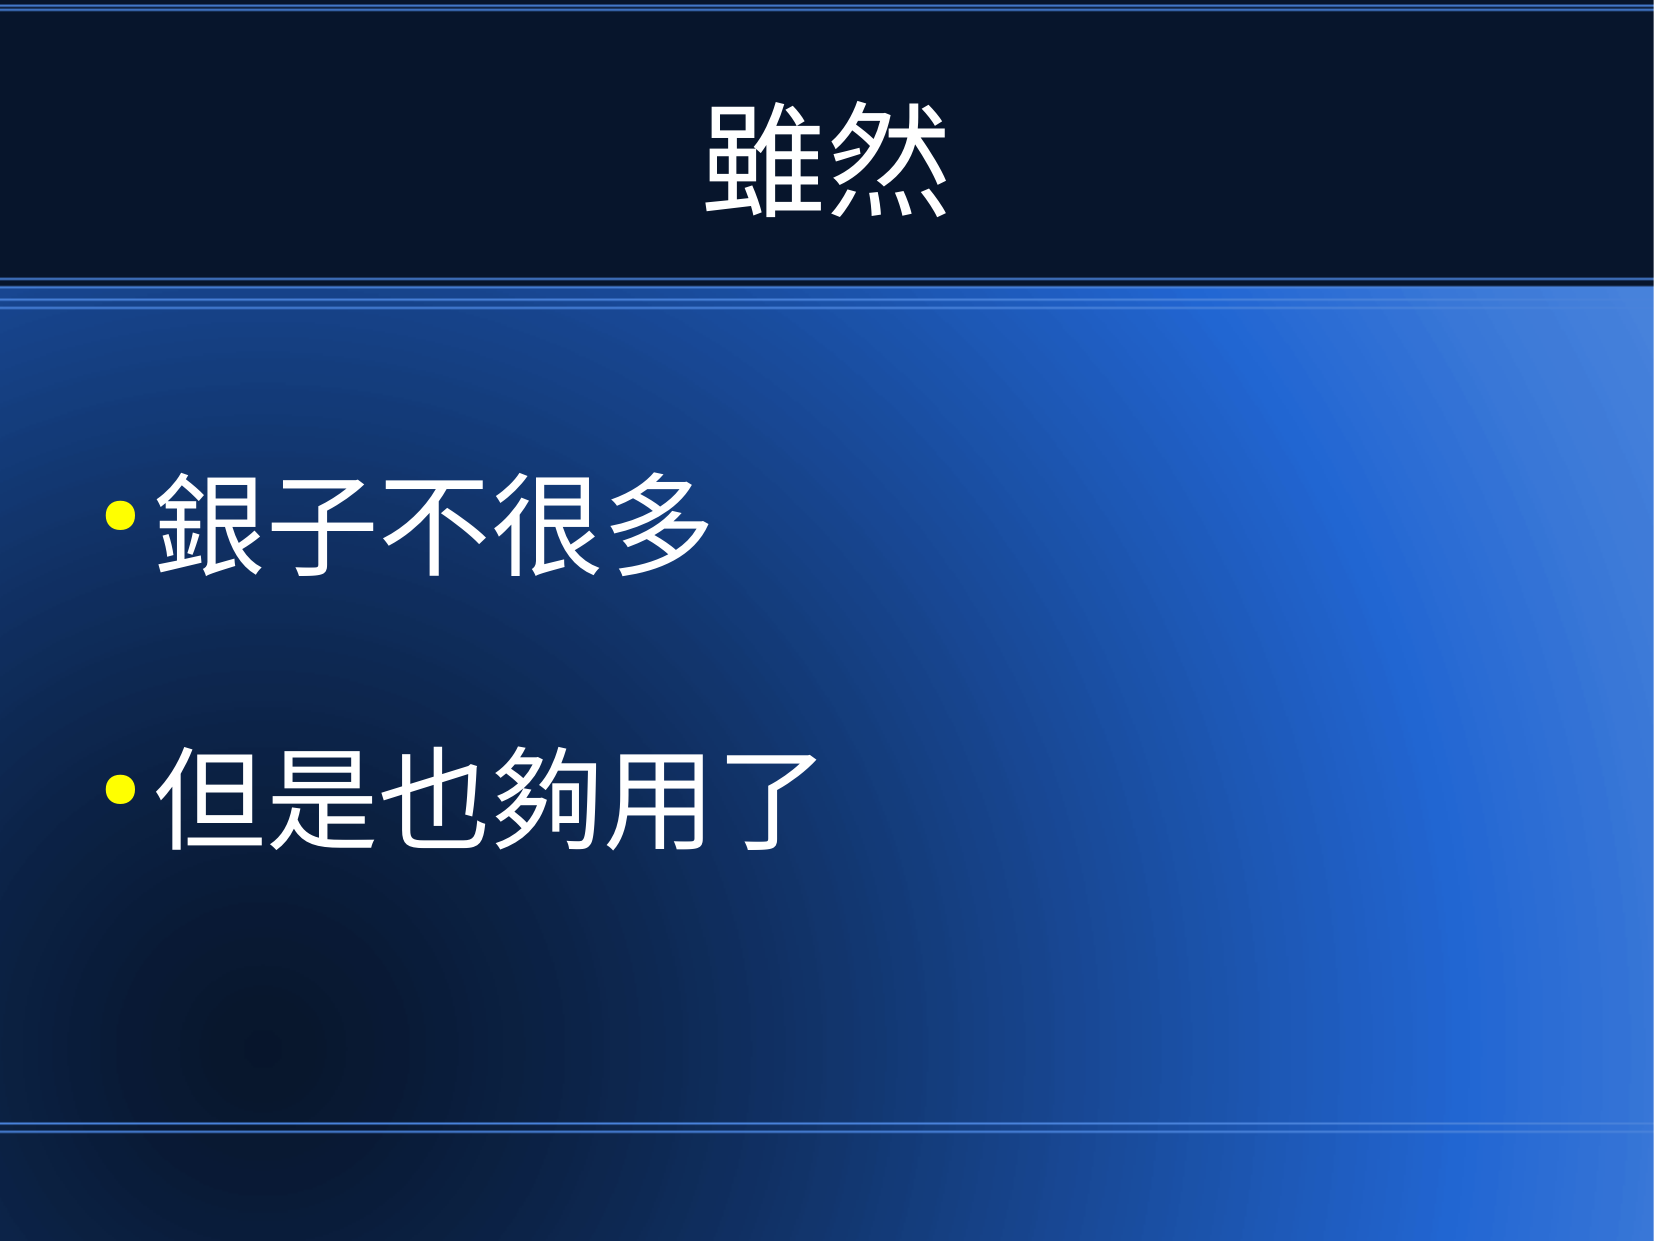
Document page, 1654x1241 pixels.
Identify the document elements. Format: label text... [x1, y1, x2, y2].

list 銀子不很多 但是也夠用了 [82, 355, 1571, 1241]
picture [0, 0, 1654, 1241]
title 雖然 [82, 49, 1571, 257]
